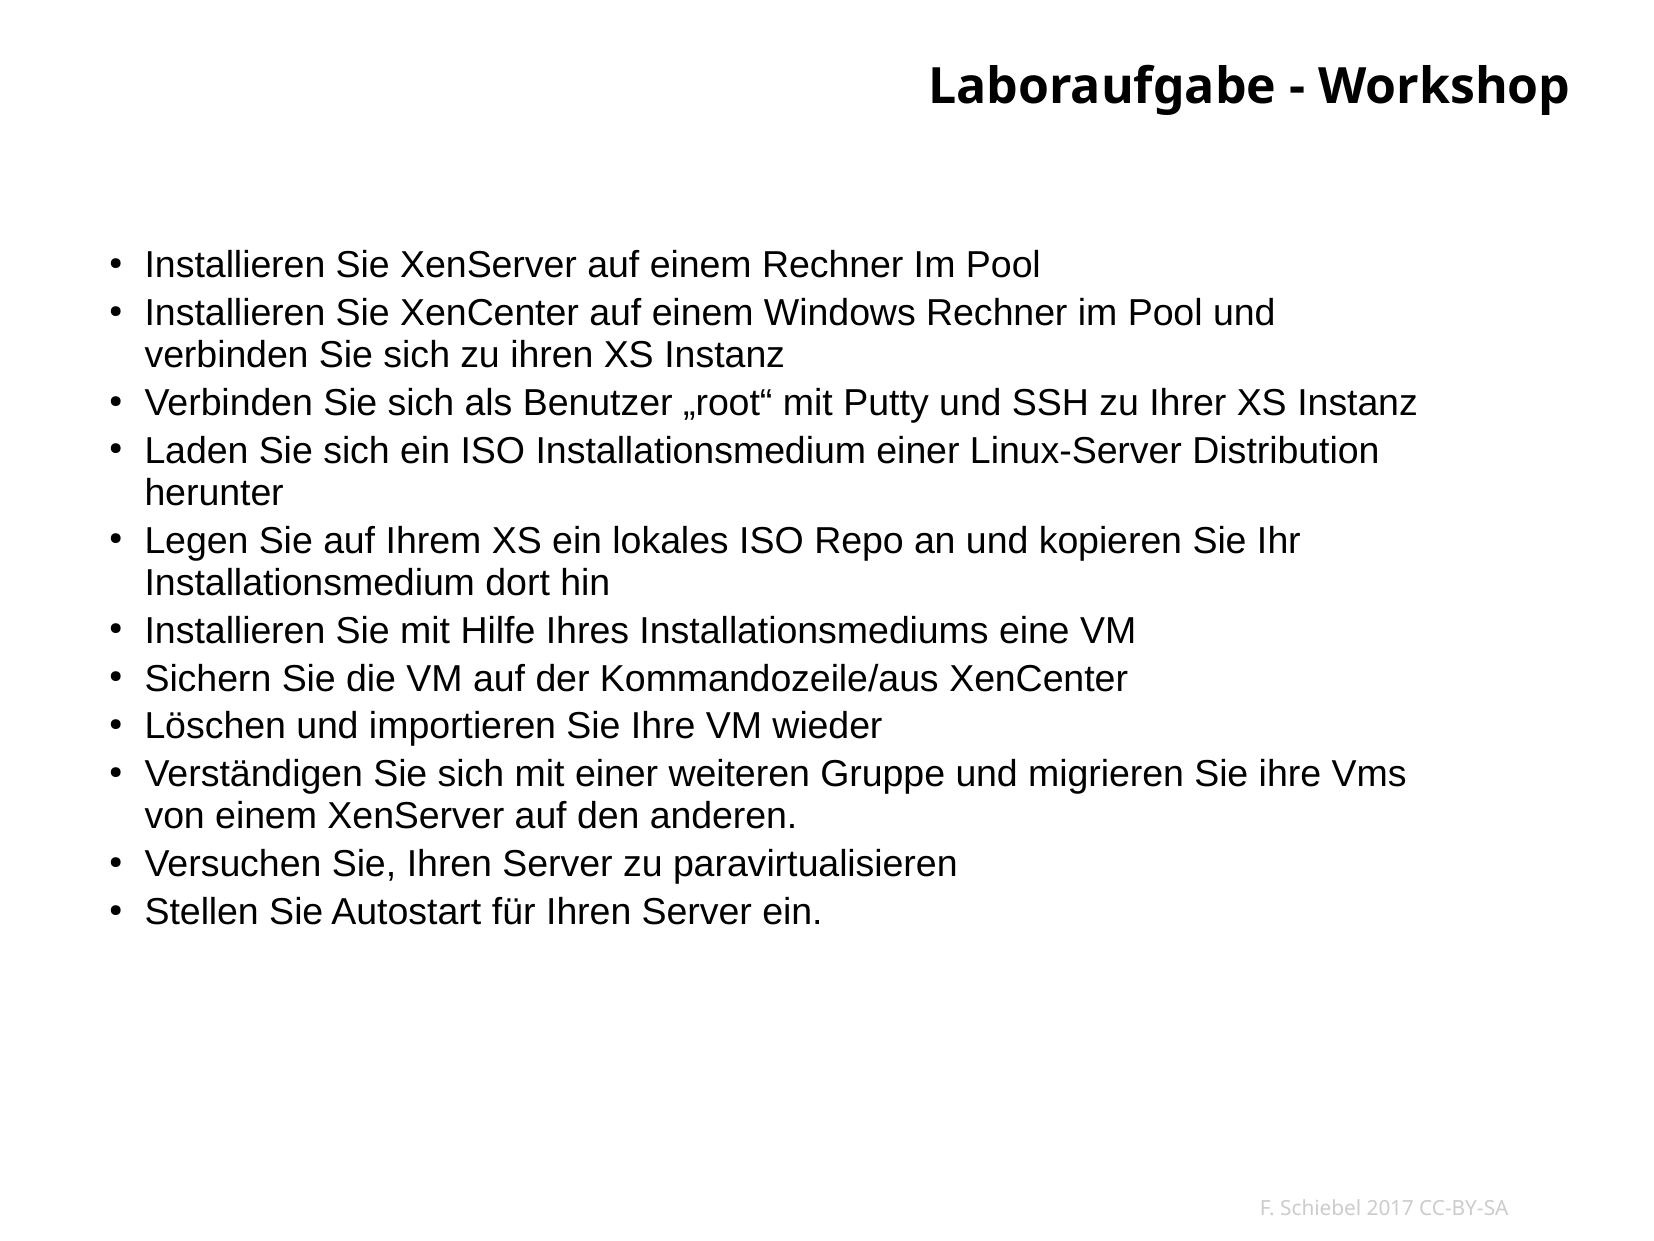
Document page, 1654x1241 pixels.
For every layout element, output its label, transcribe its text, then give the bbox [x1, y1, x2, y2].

title Laboraufgabe - Workshop [82, 49, 1571, 119]
text_box Installieren Sie XenServer auf einem Rechner Im Pool Installieren Sie XenCenter auf einem Windows Rechner im Pool und verbinden Sie sich zu ihren XS Instanz Verbinden Sie sich als Benutzer „root“ mit Putty und SSH zu Ihrer XS Instanz Laden Sie sich ein ISO Installationsmedium einer Linux-Server Distribution herunter Legen Sie auf Ihrem XS ein lokales ISO Repo an und kopieren Sie Ihr Installationsmedium dort hin Installieren Sie mit Hilfe Ihres Installationsmediums eine VM Sichern Sie die VM auf der Kommandozeile/aus XenCenter Löschen und importieren Sie Ihre VM wieder Verständigen Sie sich mit einer weiteren Gruppe und migrieren Sie ihre Vms von einem XenServer auf den anderen. Versuchen Sie, Ihren Server zu paravirtualisieren Stellen Sie Autostart für Ihren Server ein. [94, 236, 1465, 940]
